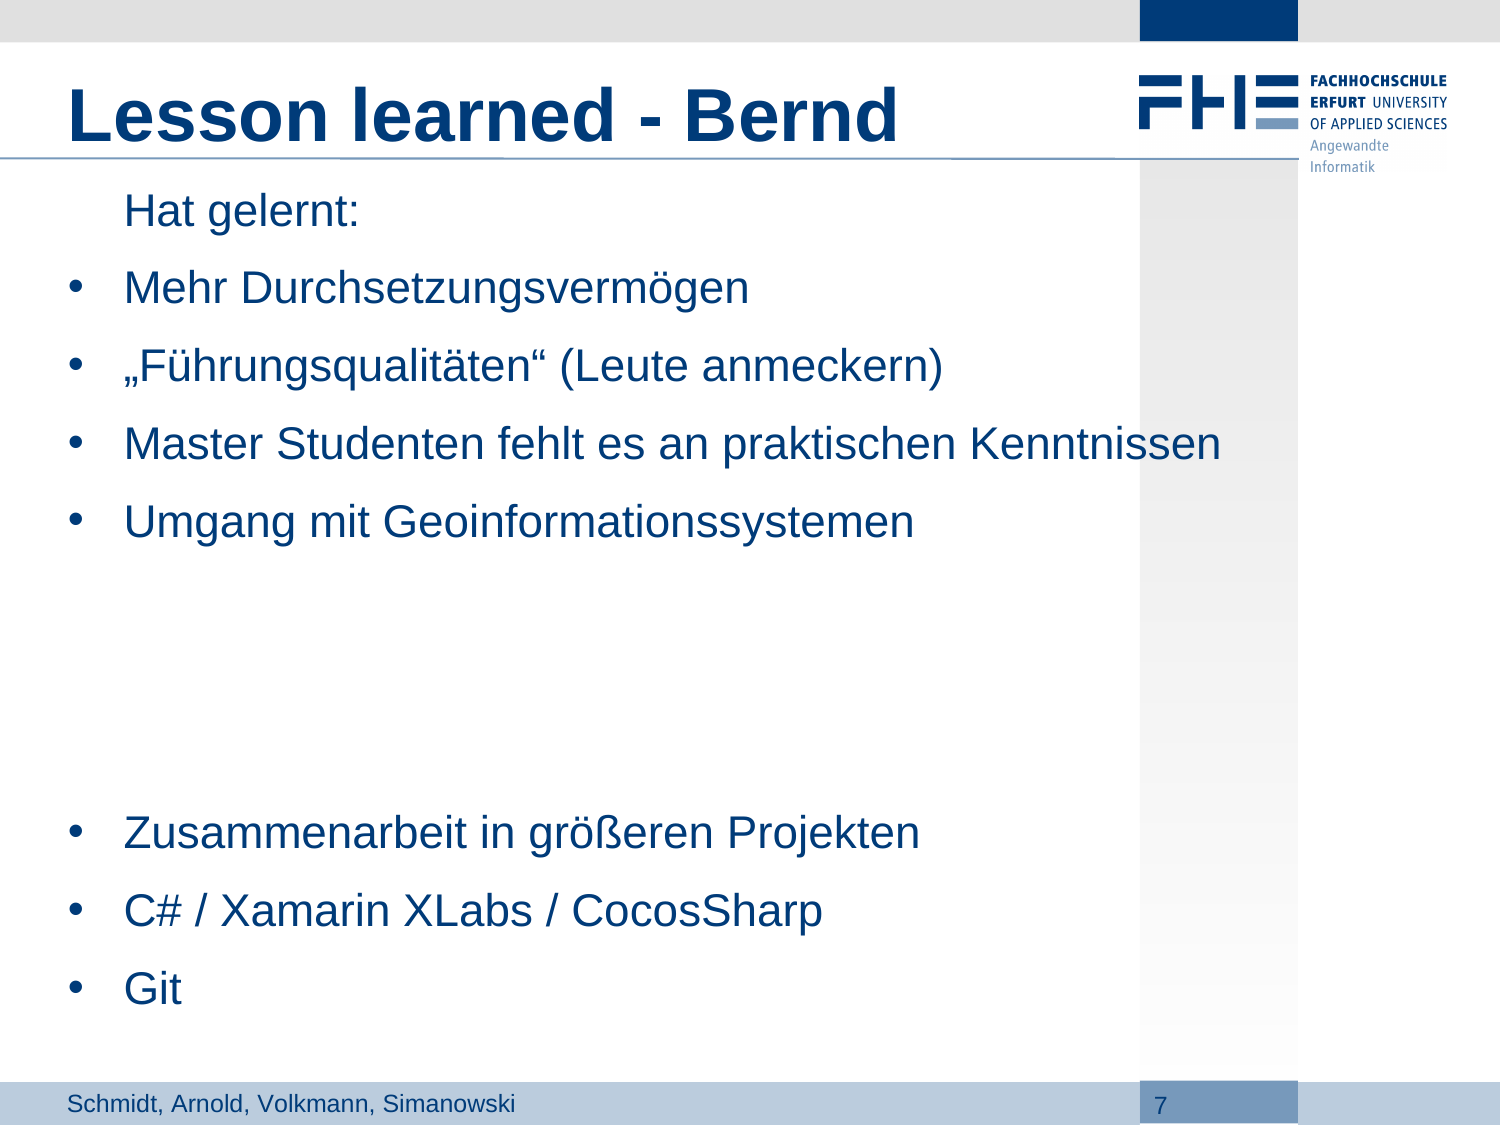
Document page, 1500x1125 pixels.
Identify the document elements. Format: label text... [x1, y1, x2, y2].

list Hat gelernt: Mehr Durchsetzungsvermögen „Führungsqualitäten“ (Leute anmeckern) Master Studenten fehlt es an praktischen Kenntnissen Umgang mit Geoinformationssystemen Zusammenarbeit in größeren Projekten C# / Xamarin XLabs / CocosSharp Git [53, 172, 1500, 1083]
picture [1139, 75, 1447, 172]
title Lesson learned - Bernd [53, 58, 1140, 142]
